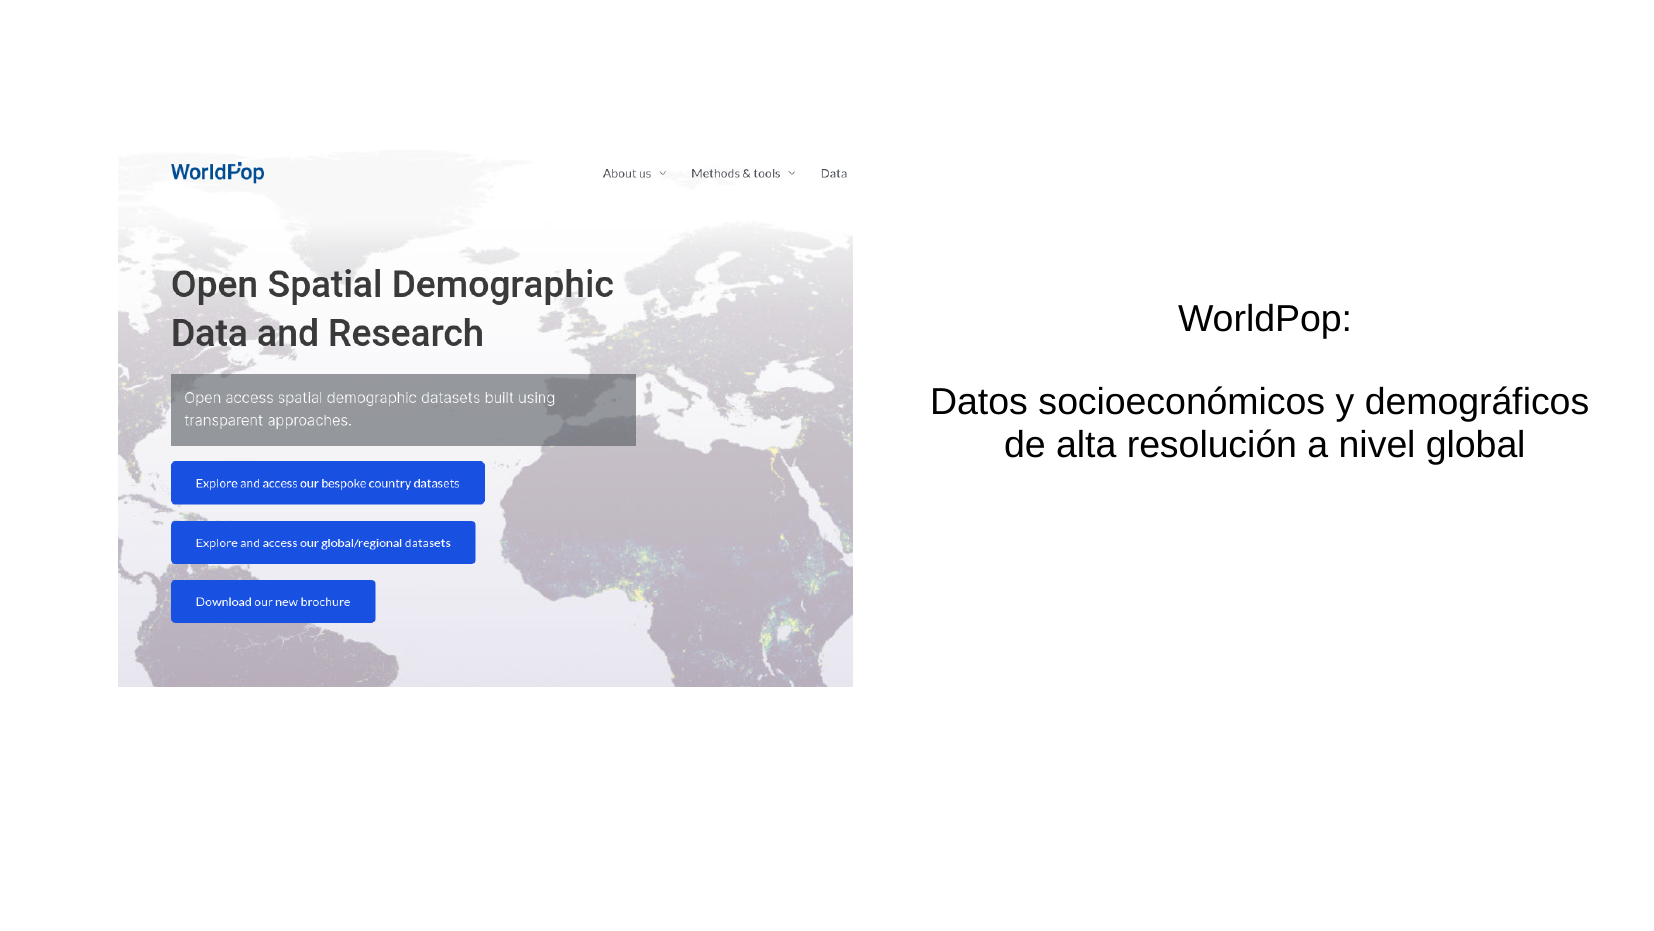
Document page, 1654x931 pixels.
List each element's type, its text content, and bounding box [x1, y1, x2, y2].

picture [118, 147, 853, 688]
text_box WorldPop: Datos socioeconómicos y demográficos de alta resolución a nivel global [915, 289, 1615, 473]
